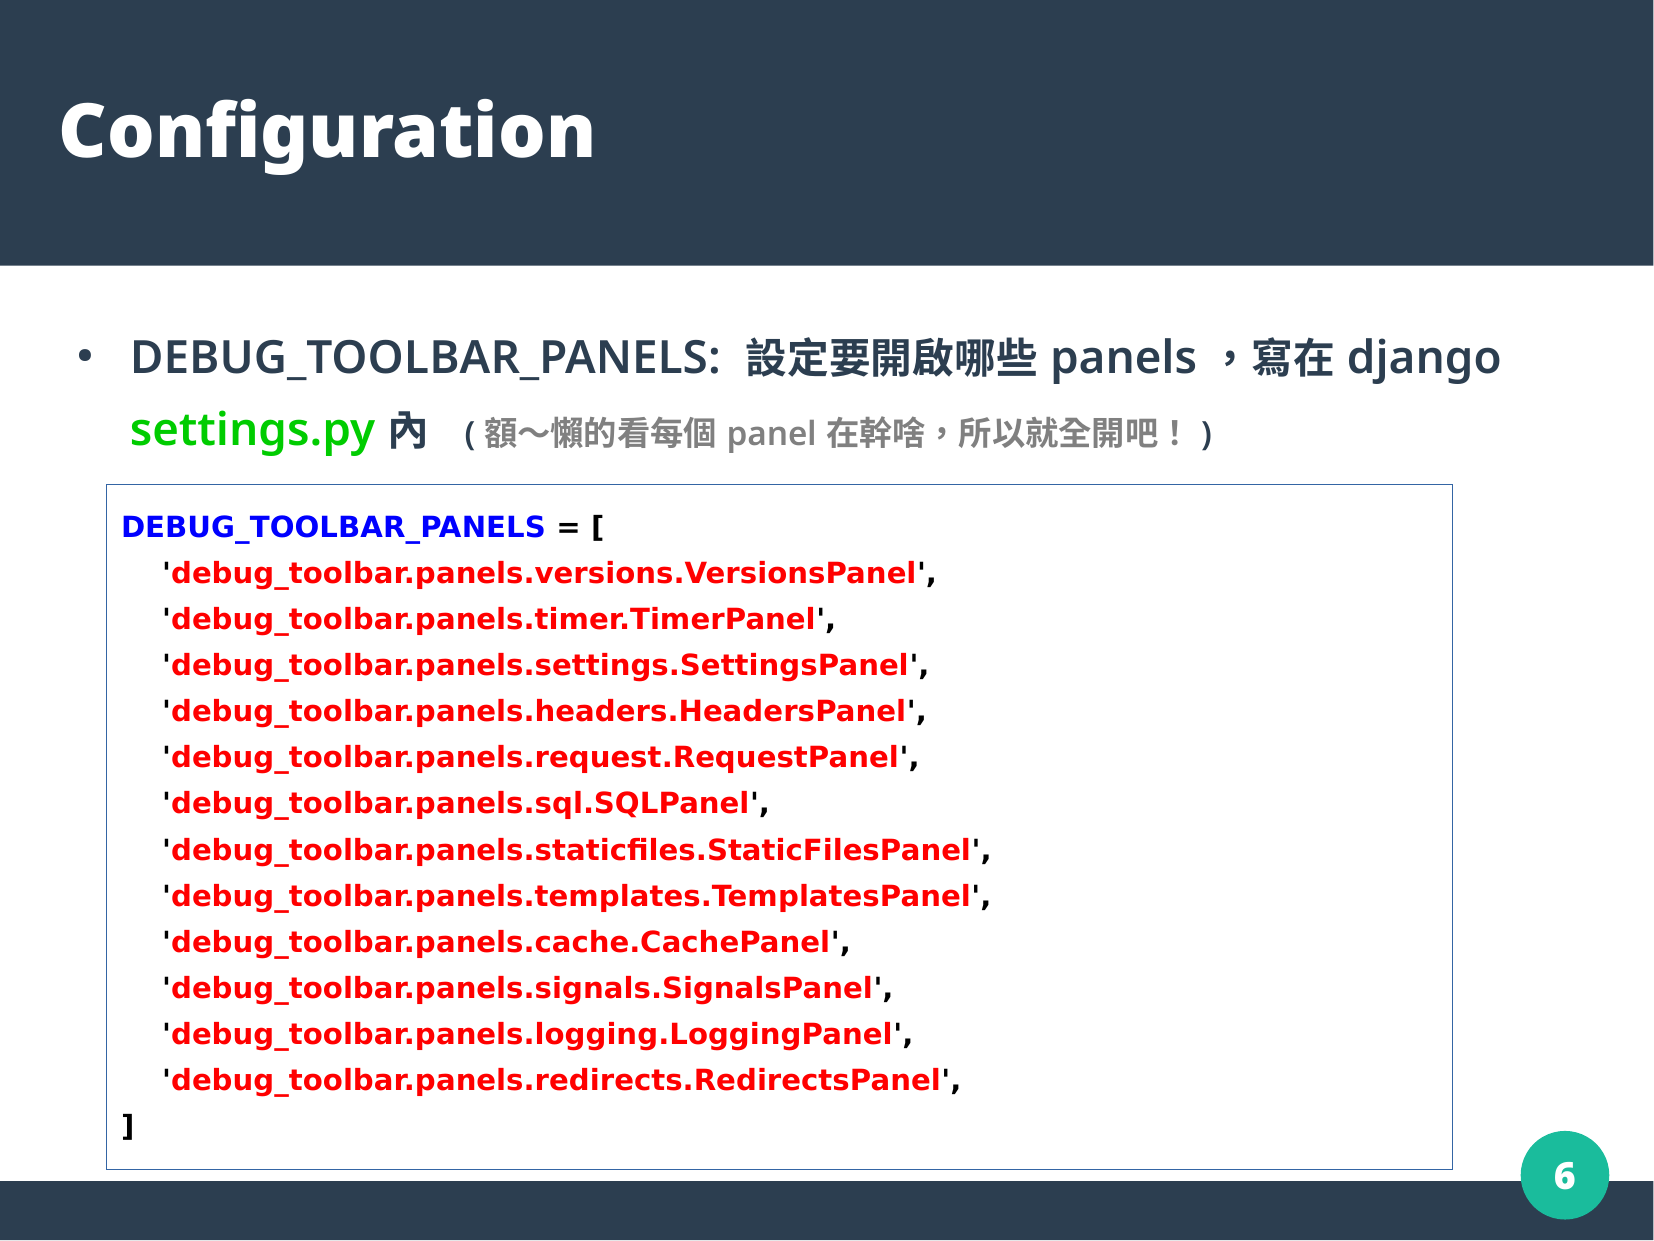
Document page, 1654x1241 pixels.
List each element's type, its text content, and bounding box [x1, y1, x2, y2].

list DEBUG_TOOLBAR_PANELS: 設定要開啟哪些panels，寫在django settings.py內 (額～懶的看每個panel在幹啥，所以就全開吧！) [59, 324, 1595, 1152]
title Configuration [59, 49, 1595, 207]
text_box DEBUG_TOOLBAR_PANELS = [ 'debug_toolbar.panels.versions.VersionsPanel', 'debug_toolbar.panels.timer.TimerPanel', 'debug_toolbar.panels.settings.SettingsPanel', 'debug_toolbar.panels.headers.HeadersPanel', 'debug_toolbar.panels.request.RequestPanel', 'debug_toolbar.panels.sql.SQLPanel', 'debug_toolbar.panels.staticfiles.StaticFilesPanel', 'debug_toolbar.panels.templates.TemplatesPanel', 'debug_toolbar.panels.cache.CachePanel', 'debug_toolbar.panels.signals.SignalsPanel', 'debug_toolbar.panels.logging.LoggingPanel', 'debug_toolbar.panels.redirects.RedirectsPanel', ] [106, 484, 1453, 1170]
